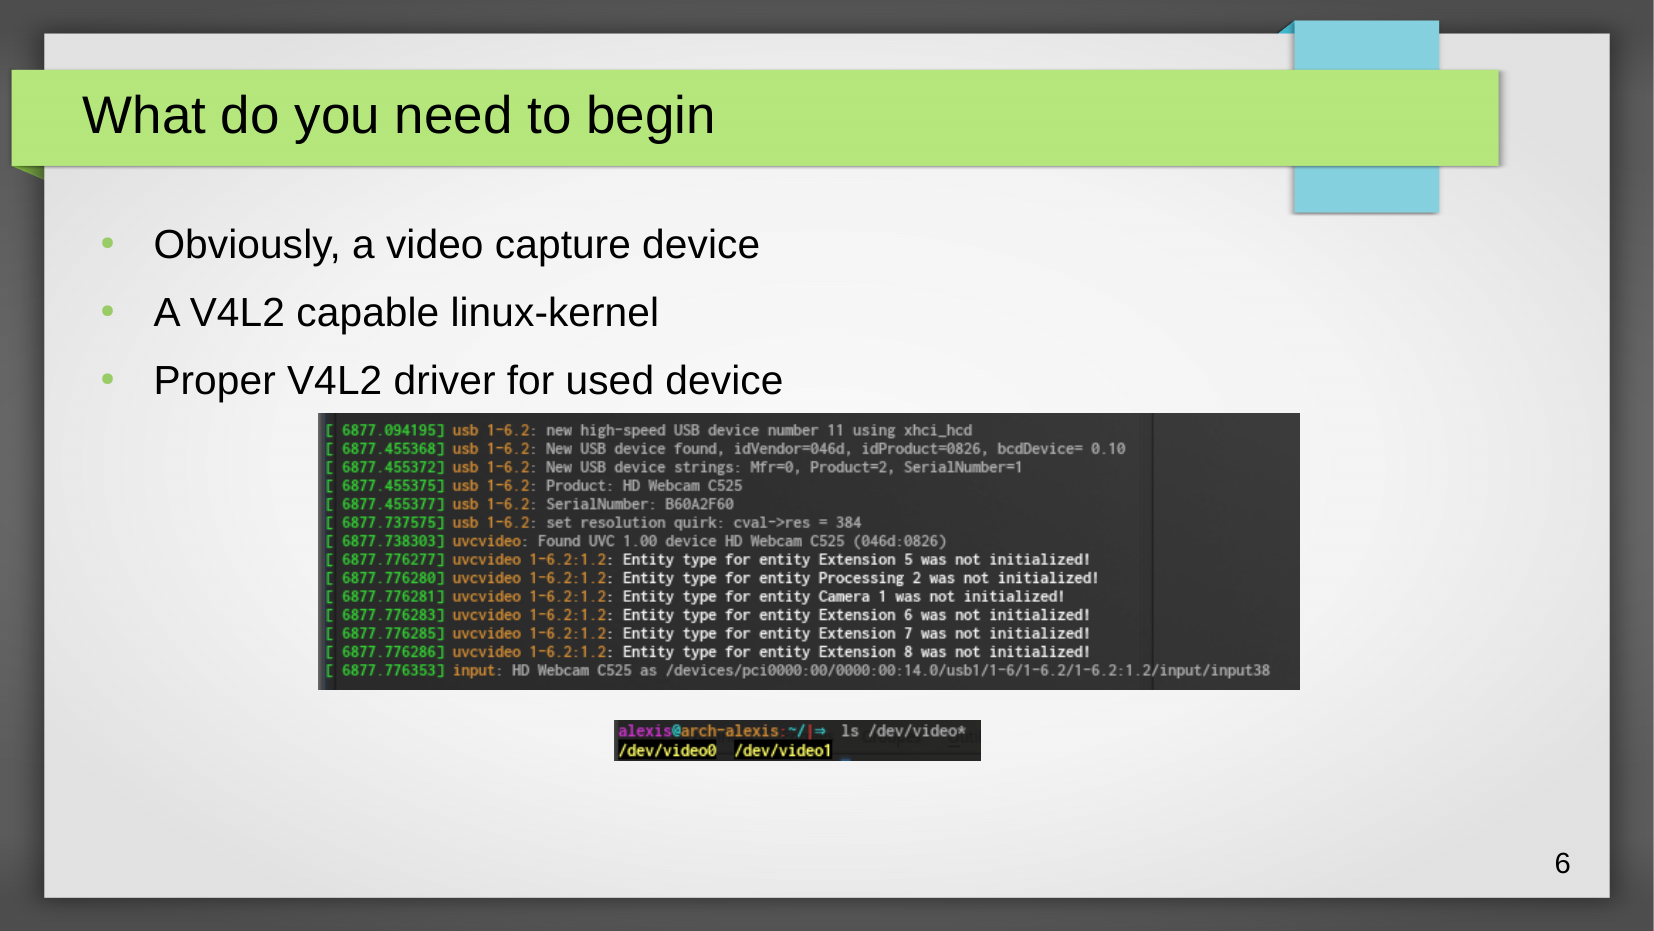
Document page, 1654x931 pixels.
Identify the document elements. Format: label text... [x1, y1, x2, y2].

list Obviously, a video capture device A V4L2 capable linux-kernel Proper V4L2 driver for used device [82, 221, 1571, 761]
title What do you need to begin [82, 70, 1264, 160]
picture [0, 0, 1654, 931]
